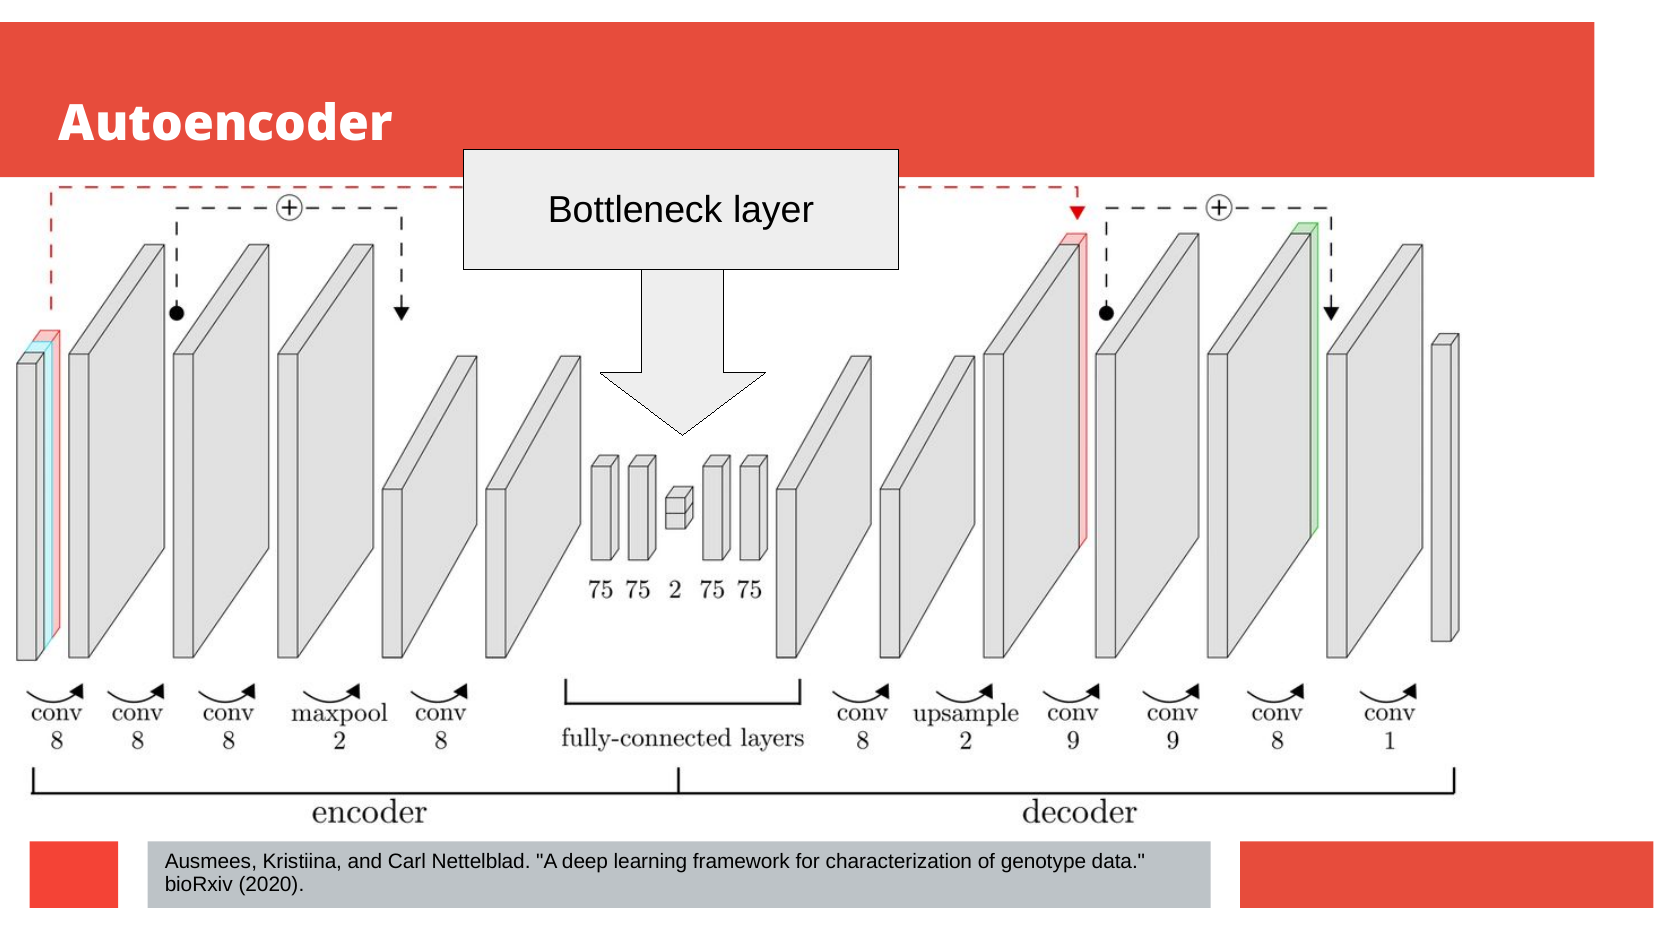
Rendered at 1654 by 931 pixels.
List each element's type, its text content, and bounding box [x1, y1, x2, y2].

text_box Ausmees, Kristiina, and Carl Nettelblad. "A deep learning framework for characterization of genotype data." bioRxiv (2020). [150, 842, 1186, 904]
picture [15, 185, 1462, 826]
title Autoencoder [59, 44, 1595, 156]
text_box Bottleneck layer [463, 149, 899, 270]
text_box [600, 270, 766, 436]
